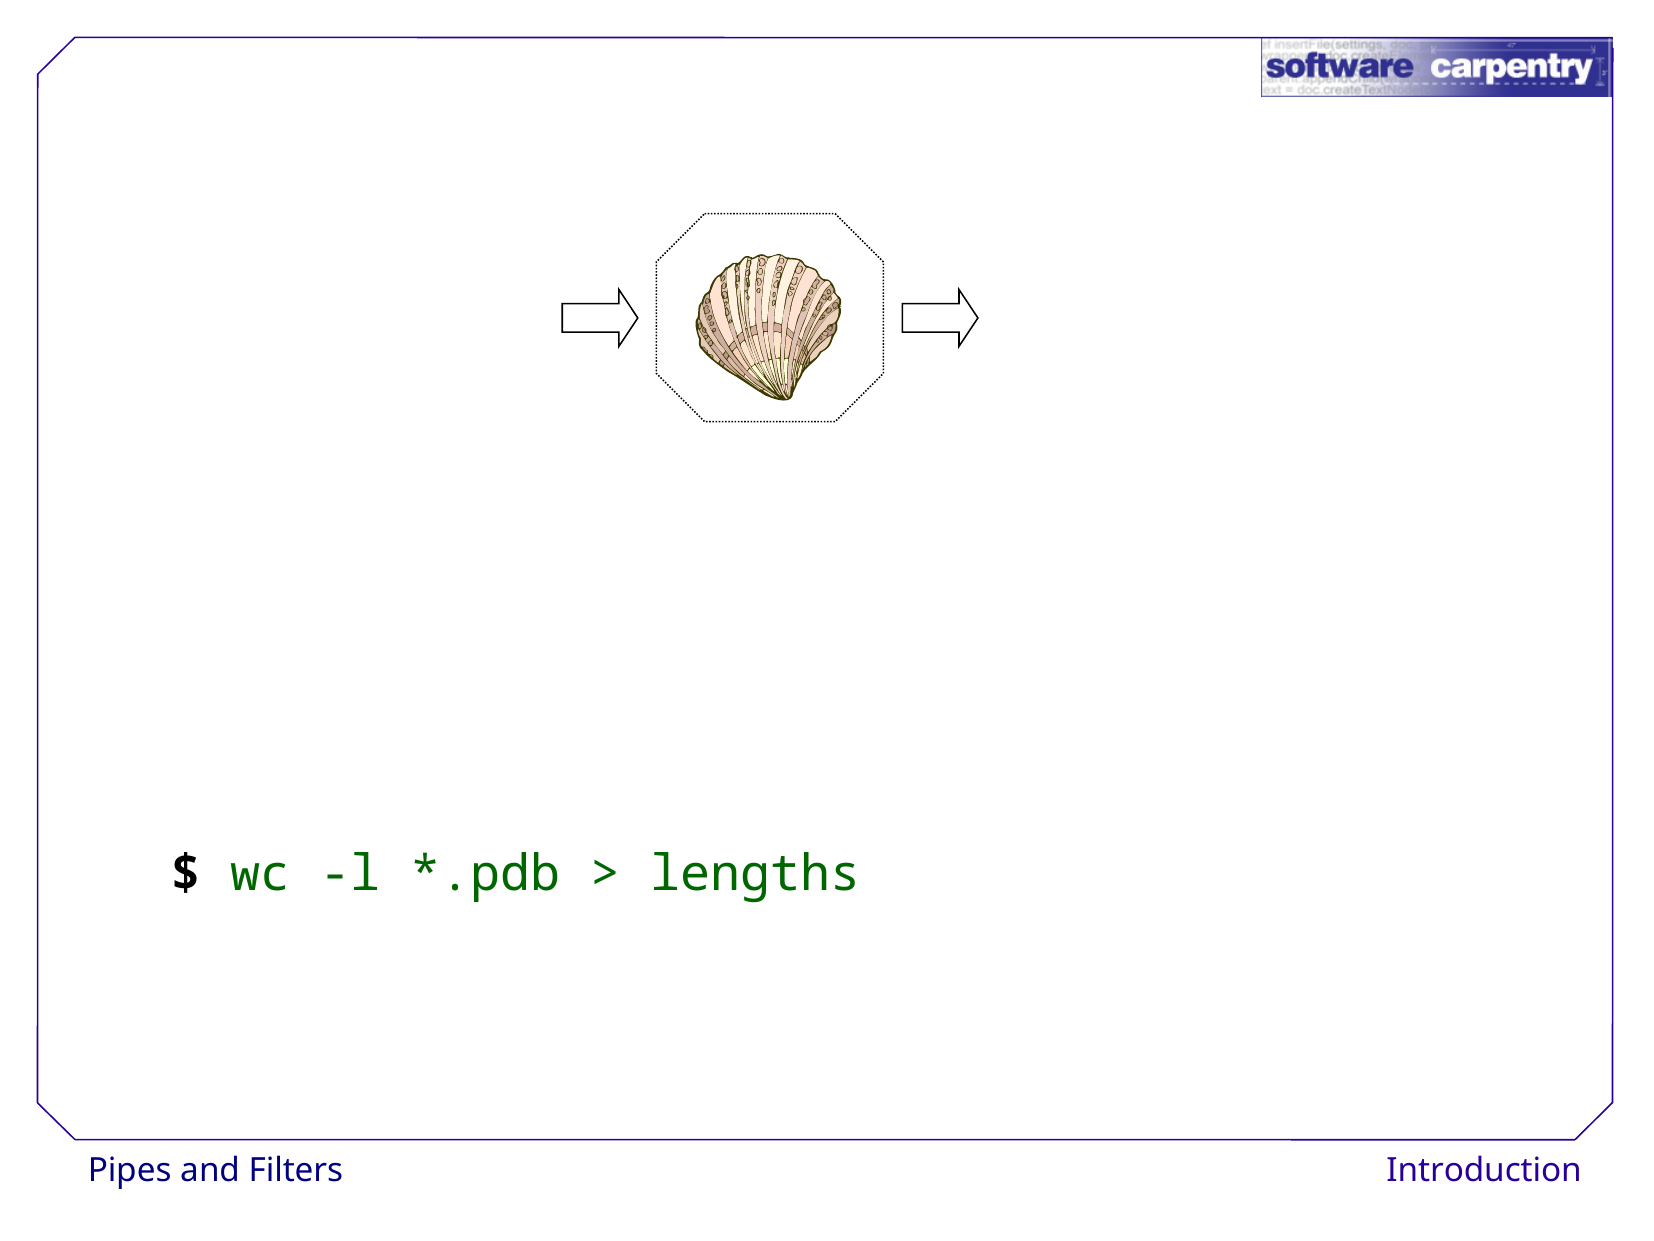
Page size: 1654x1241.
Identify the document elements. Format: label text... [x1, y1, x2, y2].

text_box $ wc -l *.pdb > lengths [155, 818, 846, 1112]
picture [1261, 39, 1613, 97]
picture [694, 251, 843, 405]
